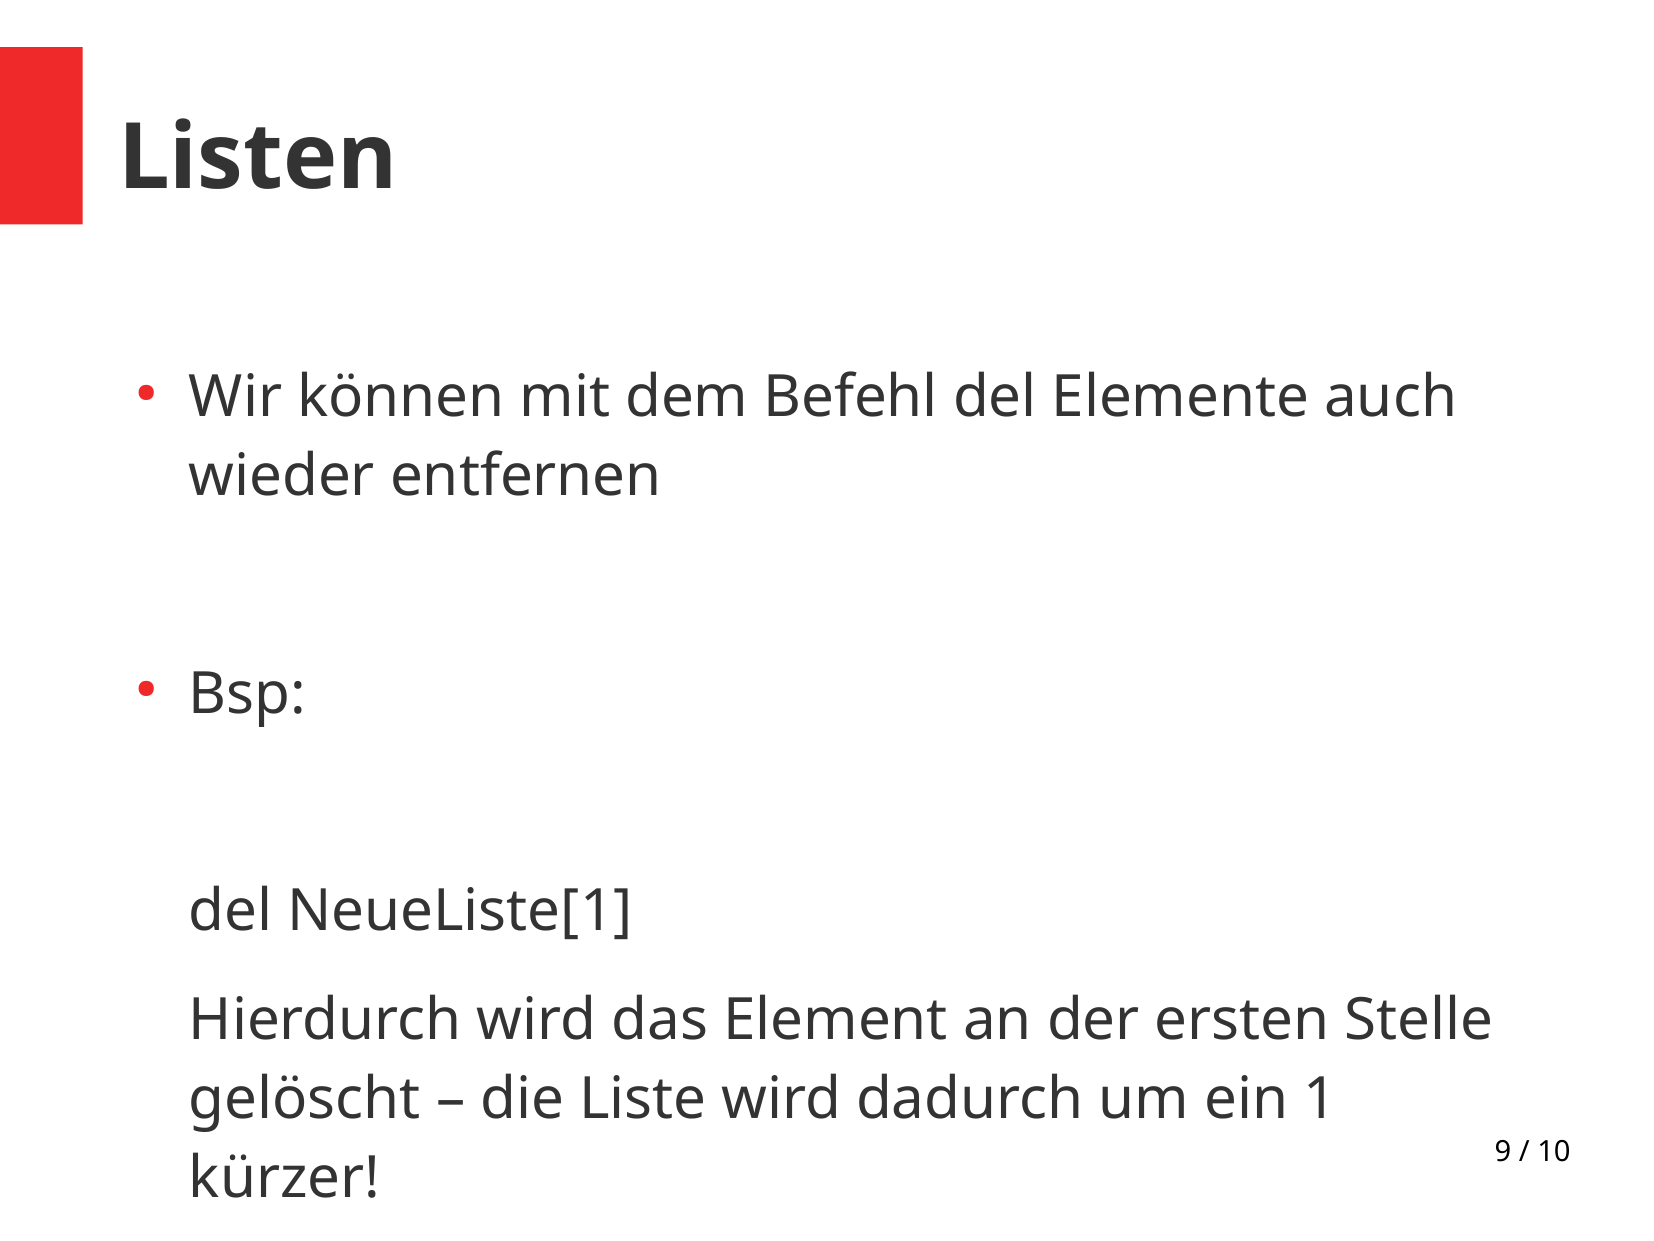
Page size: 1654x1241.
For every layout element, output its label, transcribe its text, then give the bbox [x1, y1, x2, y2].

list Wir können mit dem Befehl del Elemente auch wieder entfernen Bsp: del NeueListe[1] Hierdurch wird das Element an der ersten Stelle gelöscht – die Liste wird dadurch um ein 1 kürzer! [118, 354, 1536, 1074]
title Listen [118, 49, 1571, 257]
